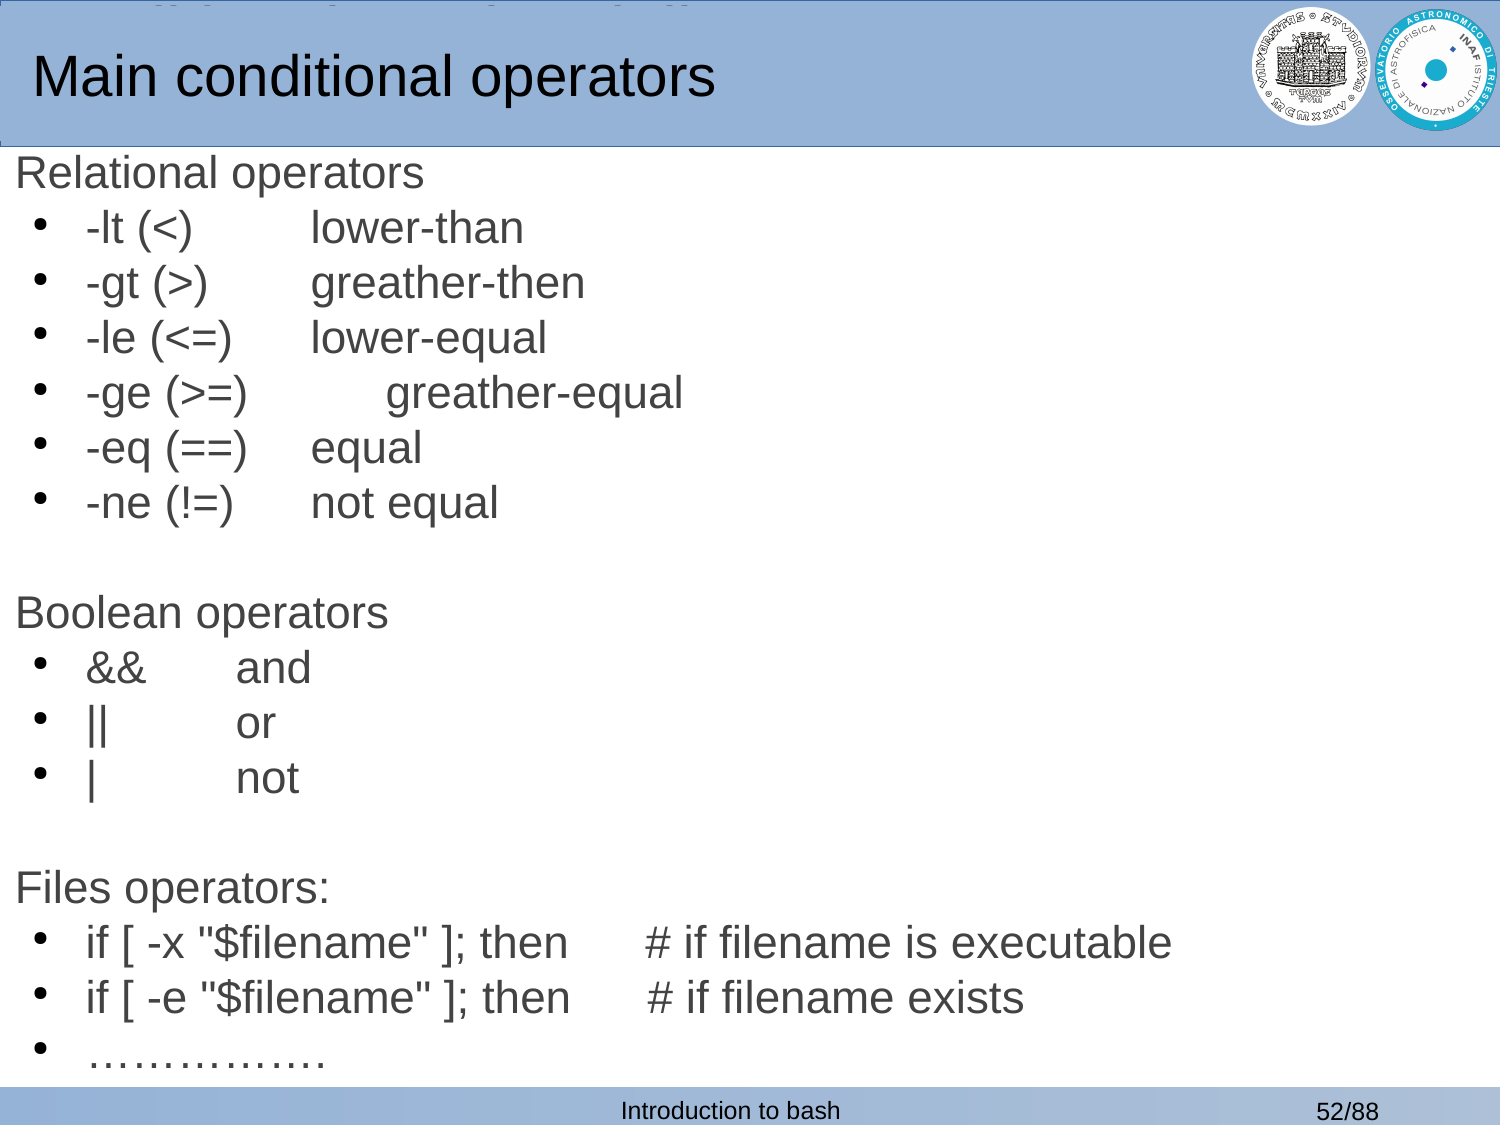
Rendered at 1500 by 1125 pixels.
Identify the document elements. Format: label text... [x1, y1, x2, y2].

title Traditional service delivery [0, 0, 1500, 135]
text_box Main conditional operators [0, 5, 1232, 141]
list Relational operators -lt (<) lower-than -gt (>) greather-then -le (<=) lower-equal -ge (>=) greather-equal -eq (==) equal -ne (!=) not equal Boolean operators && and || or | not Files operators: if [ -x "$filename" ]; then # if filename is executable if [ -e "$filename" ]; then # if filename exists ……………. [0, 135, 1500, 1081]
